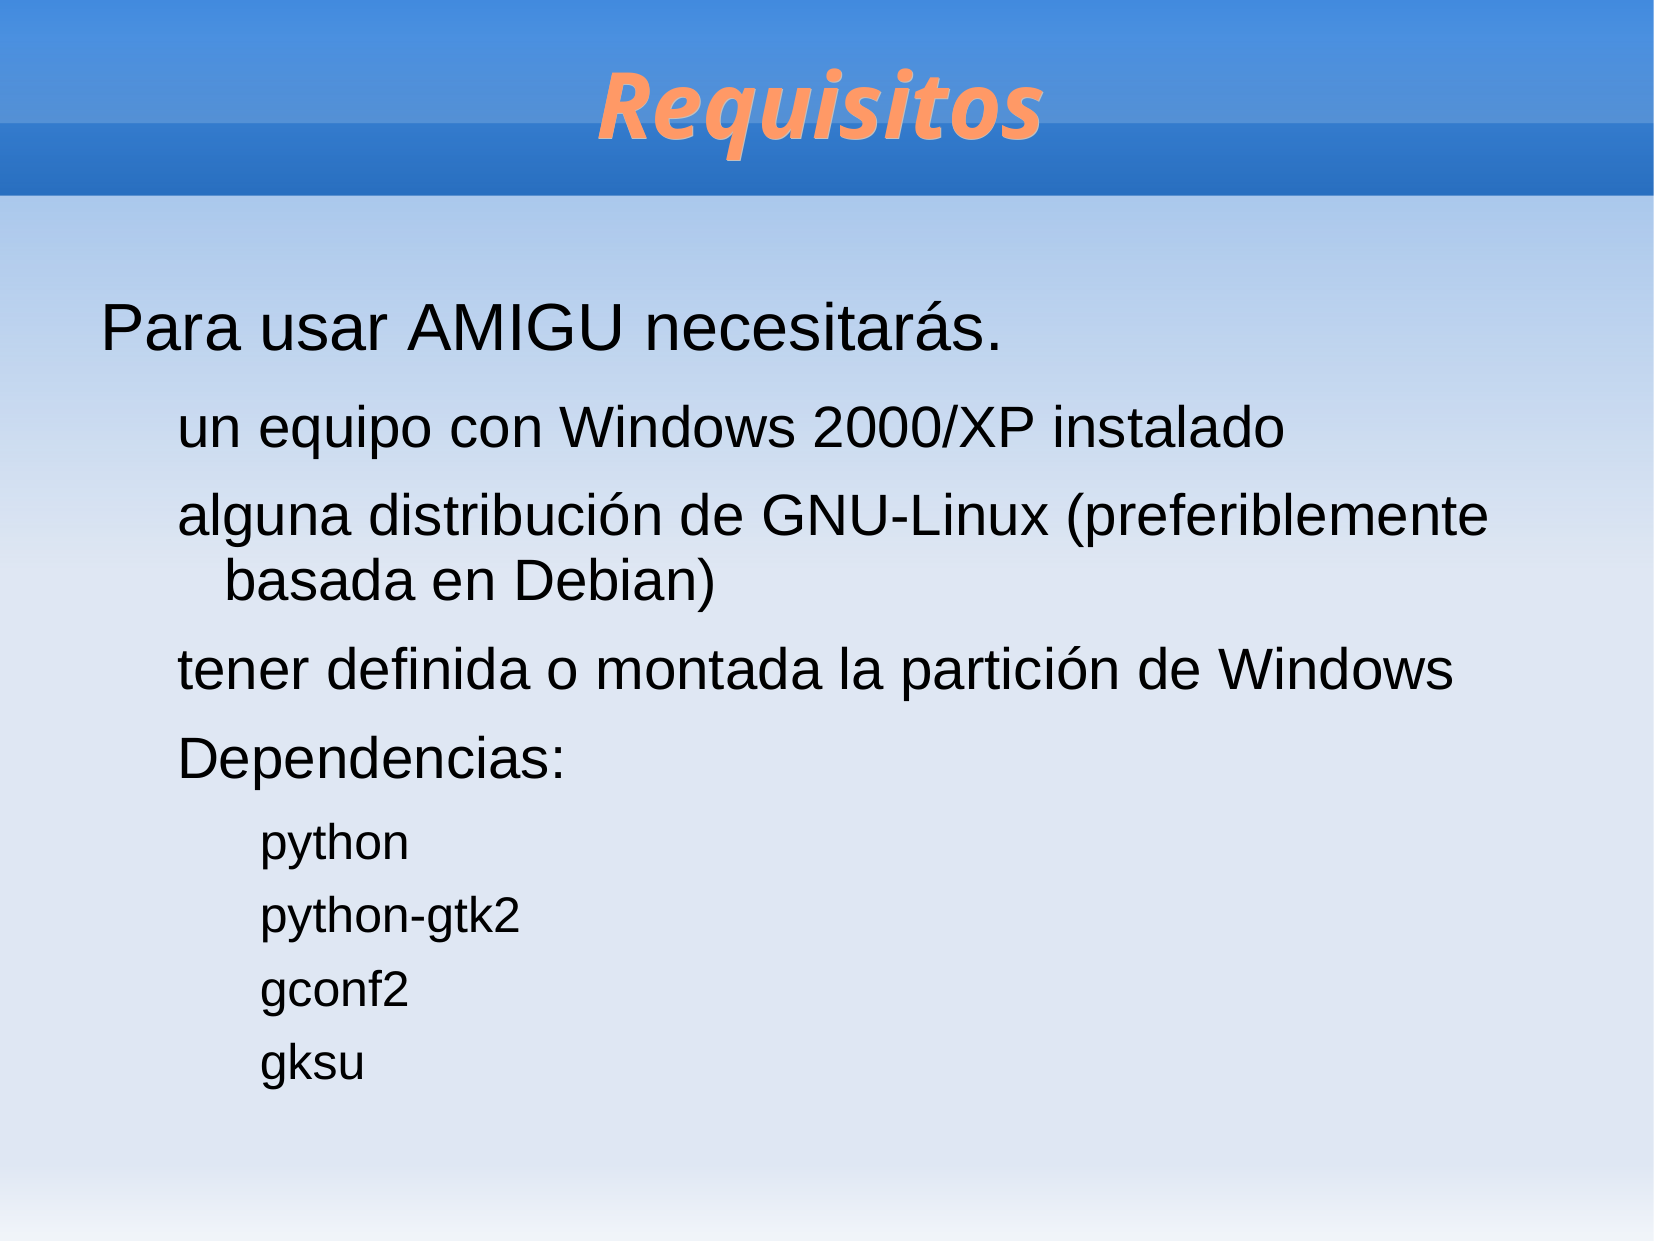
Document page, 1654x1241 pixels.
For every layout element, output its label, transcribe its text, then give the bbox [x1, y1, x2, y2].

title Requisitos [76, 7, 1565, 200]
list Para usar AMIGU necesitarás. un equipo con Windows 2000/XP instalado alguna distribución de GNU-Linux (preferiblemente basada en Debian) tener definida o montada la partición de Windows Dependencias: python python-gtk2 gconf2 gksu [82, 290, 1571, 1094]
picture [0, 0, 1654, 1241]
